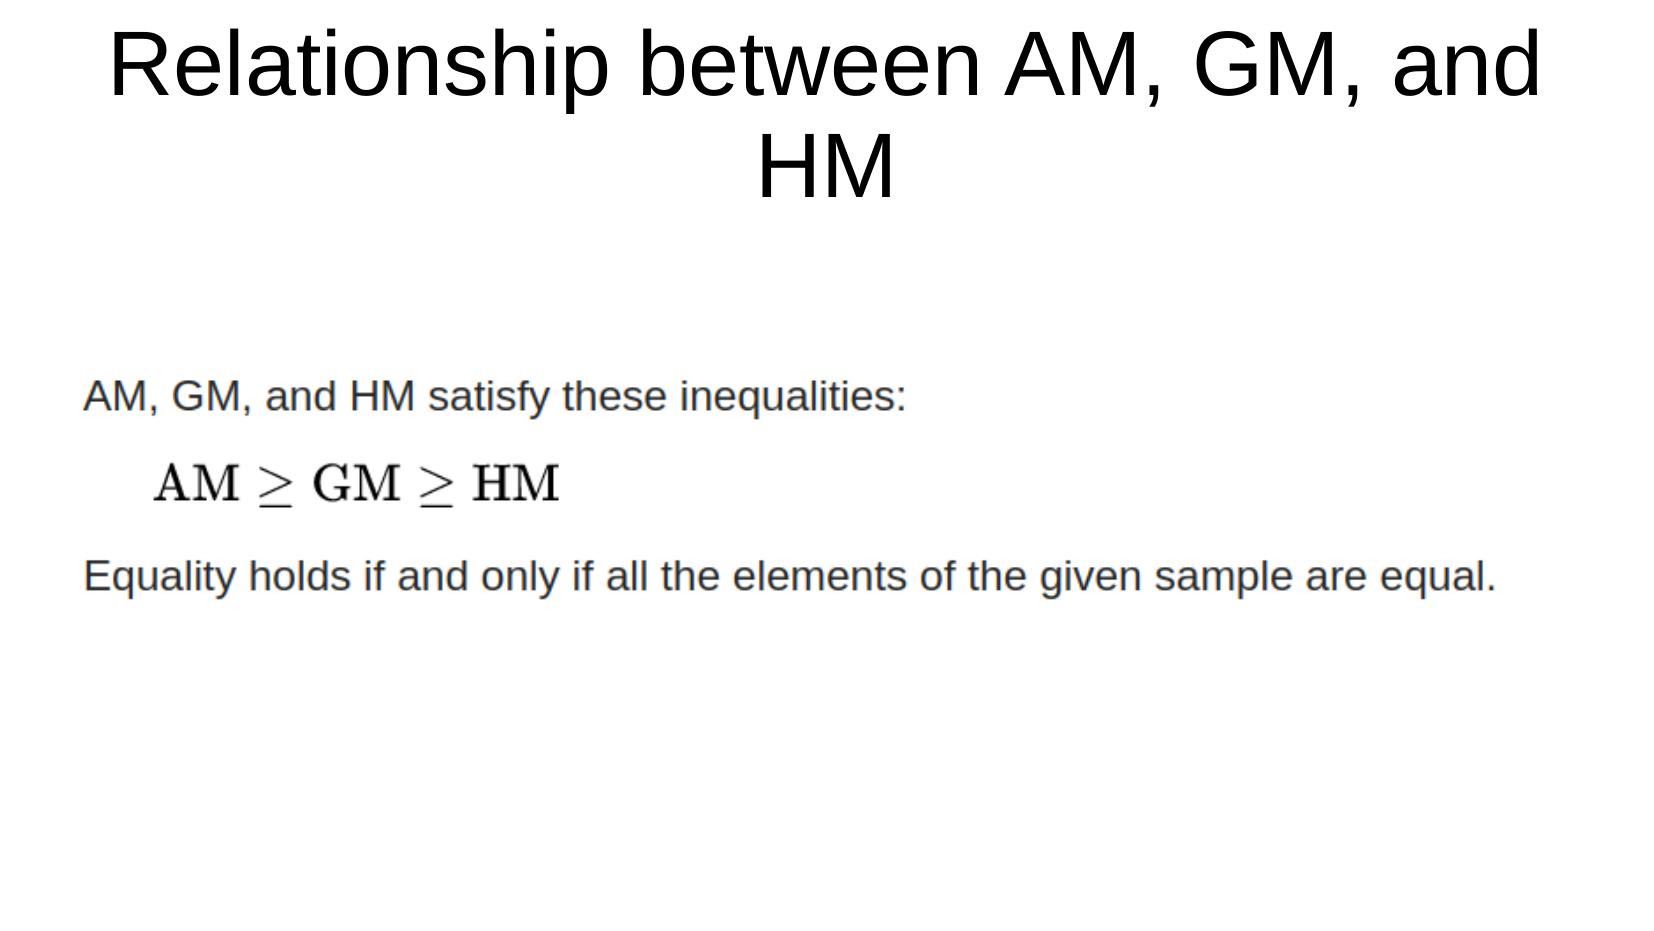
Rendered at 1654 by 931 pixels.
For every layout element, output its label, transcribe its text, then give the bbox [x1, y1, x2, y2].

title Relationship between AM, GM, and HM [82, 12, 1571, 218]
picture [82, 372, 1571, 603]
